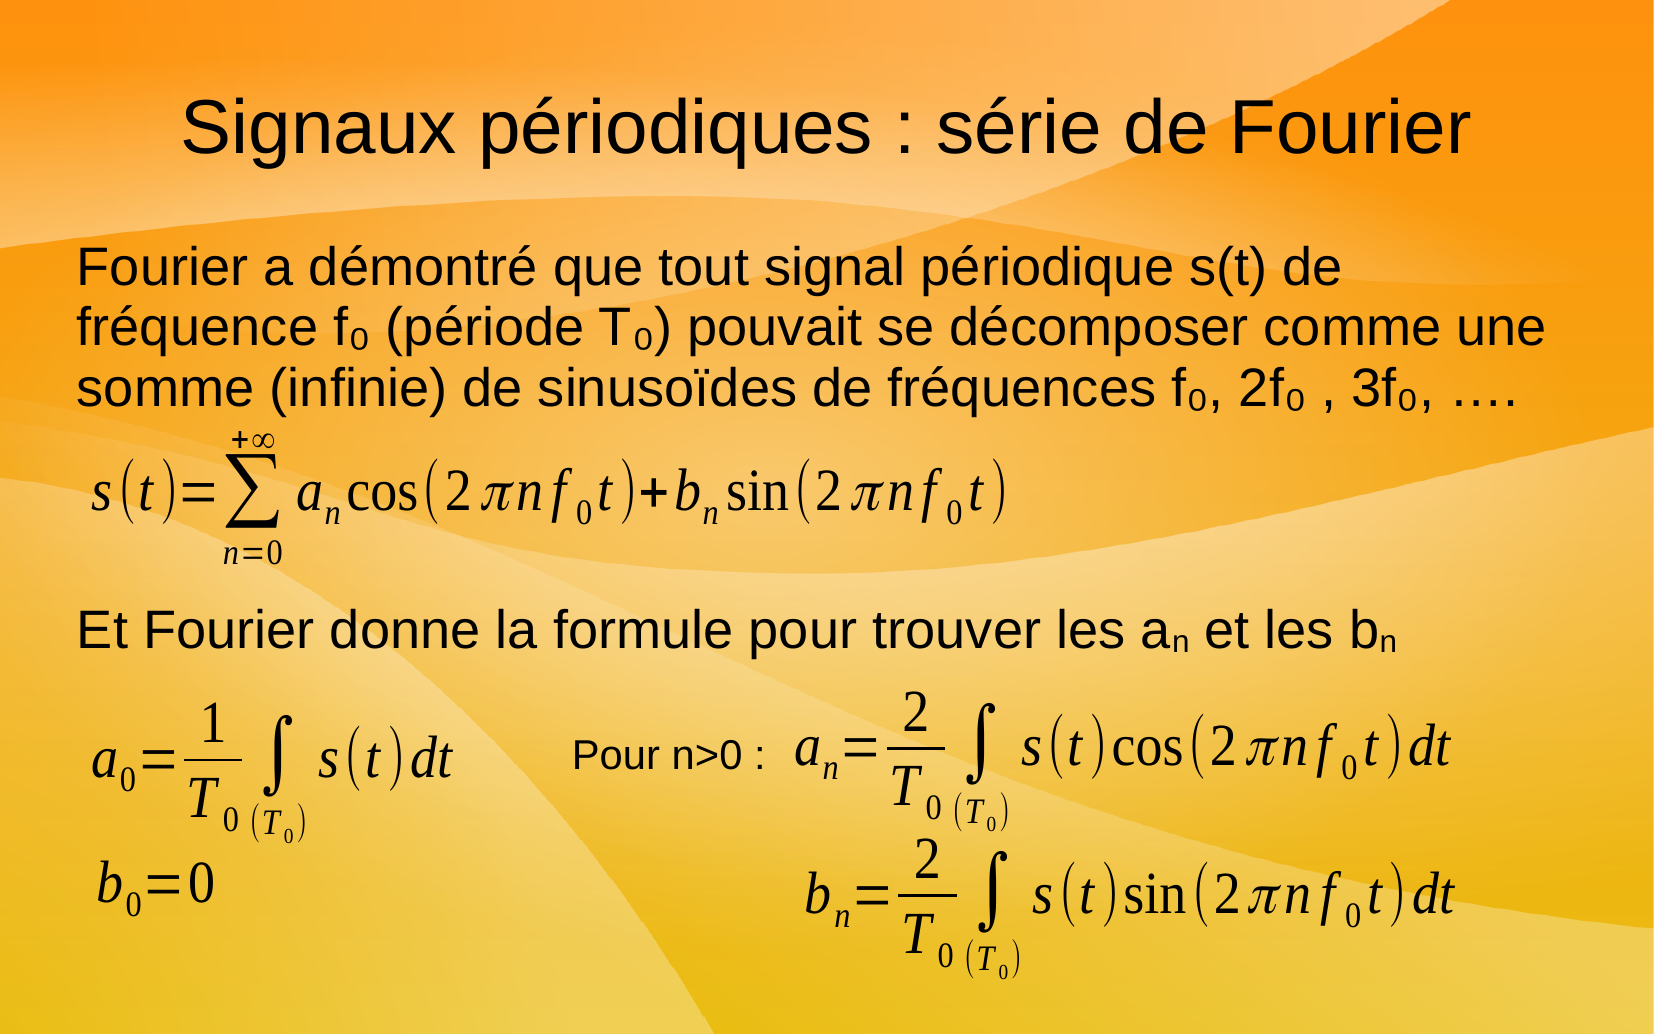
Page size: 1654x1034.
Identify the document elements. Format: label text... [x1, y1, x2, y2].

chart [786, 677, 1464, 984]
subtitle Fourier a démontré que tout signal périodique s(t) de fréquence f₀ (période T₀) pouvait se décomposer comme une somme (infinie) de sinusoïdes de fréquences f₀, 2f₀ , 3f₀, …. Et Fourier donne la formule pour trouver les an et les bn Pour n>0 : [76, 236, 1565, 916]
chart [83, 689, 462, 924]
picture [0, 0, 1654, 1034]
chart [83, 429, 1015, 573]
title Signaux périodiques : série de Fourier [82, 41, 1571, 214]
